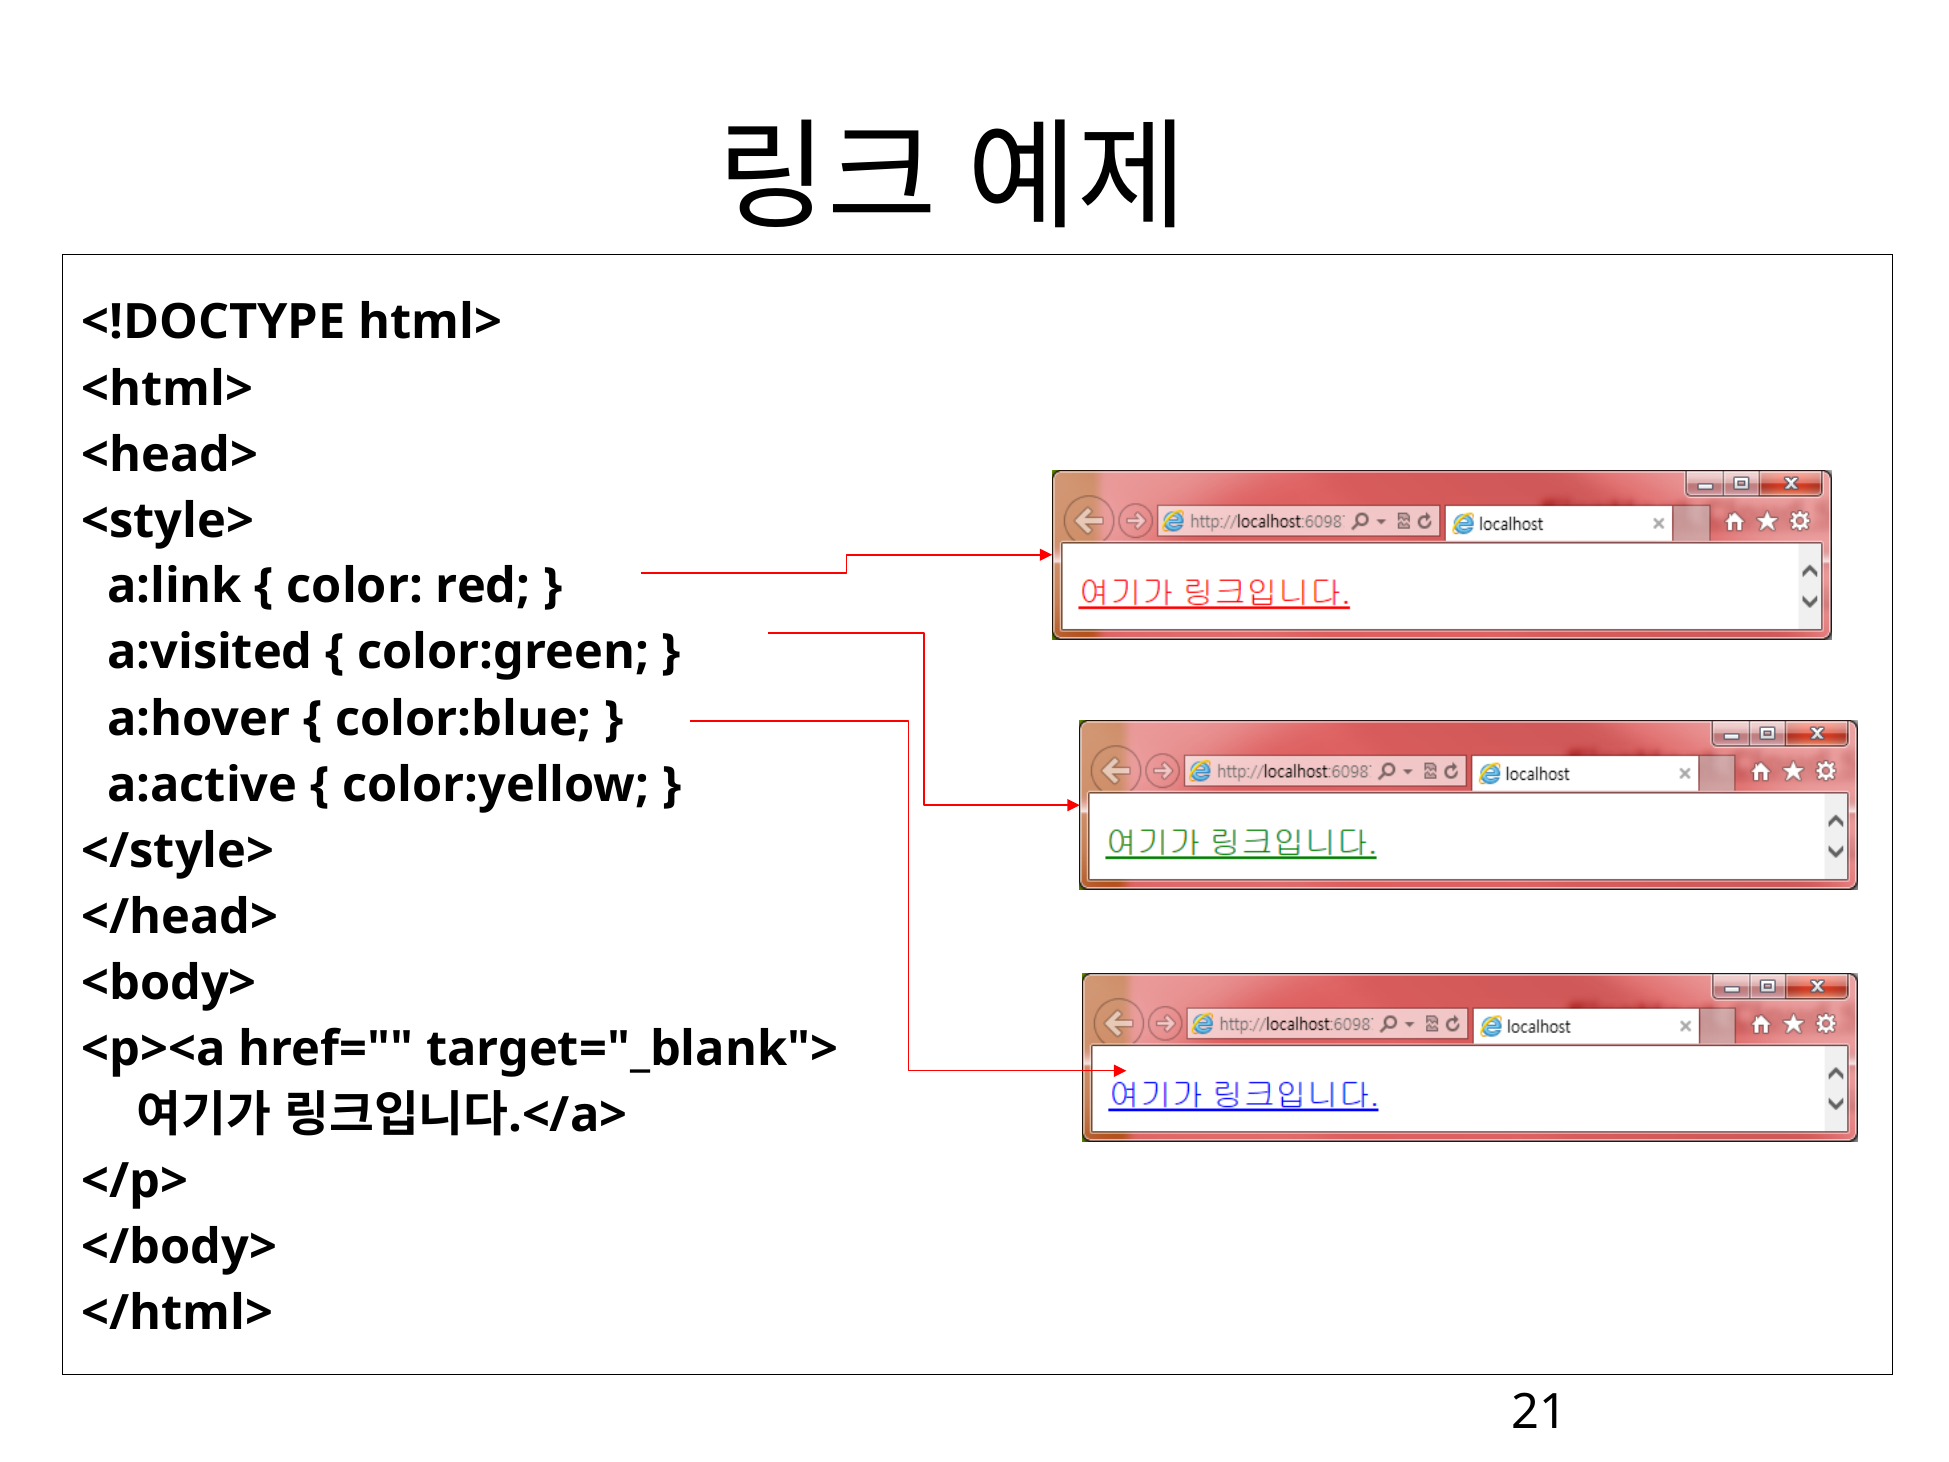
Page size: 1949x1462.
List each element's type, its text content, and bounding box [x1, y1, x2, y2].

title 링크 예제 [156, 92, 1749, 254]
picture [1082, 973, 1858, 1142]
slide_number <숫자> [1496, 1372, 1899, 1462]
picture [1079, 720, 1858, 890]
text_box <!DOCTYPE html> <html> <head> <style> a:link { color: red; } a:visited { color:green; } a:hover { color:blue; } a:active { color:yellow; } </style> </head> <body> <p><a href="" target="_blank"> 여기가 링크입니다.</a> </p> </body> </html> [62, 254, 1893, 1375]
picture [1052, 470, 1832, 640]
